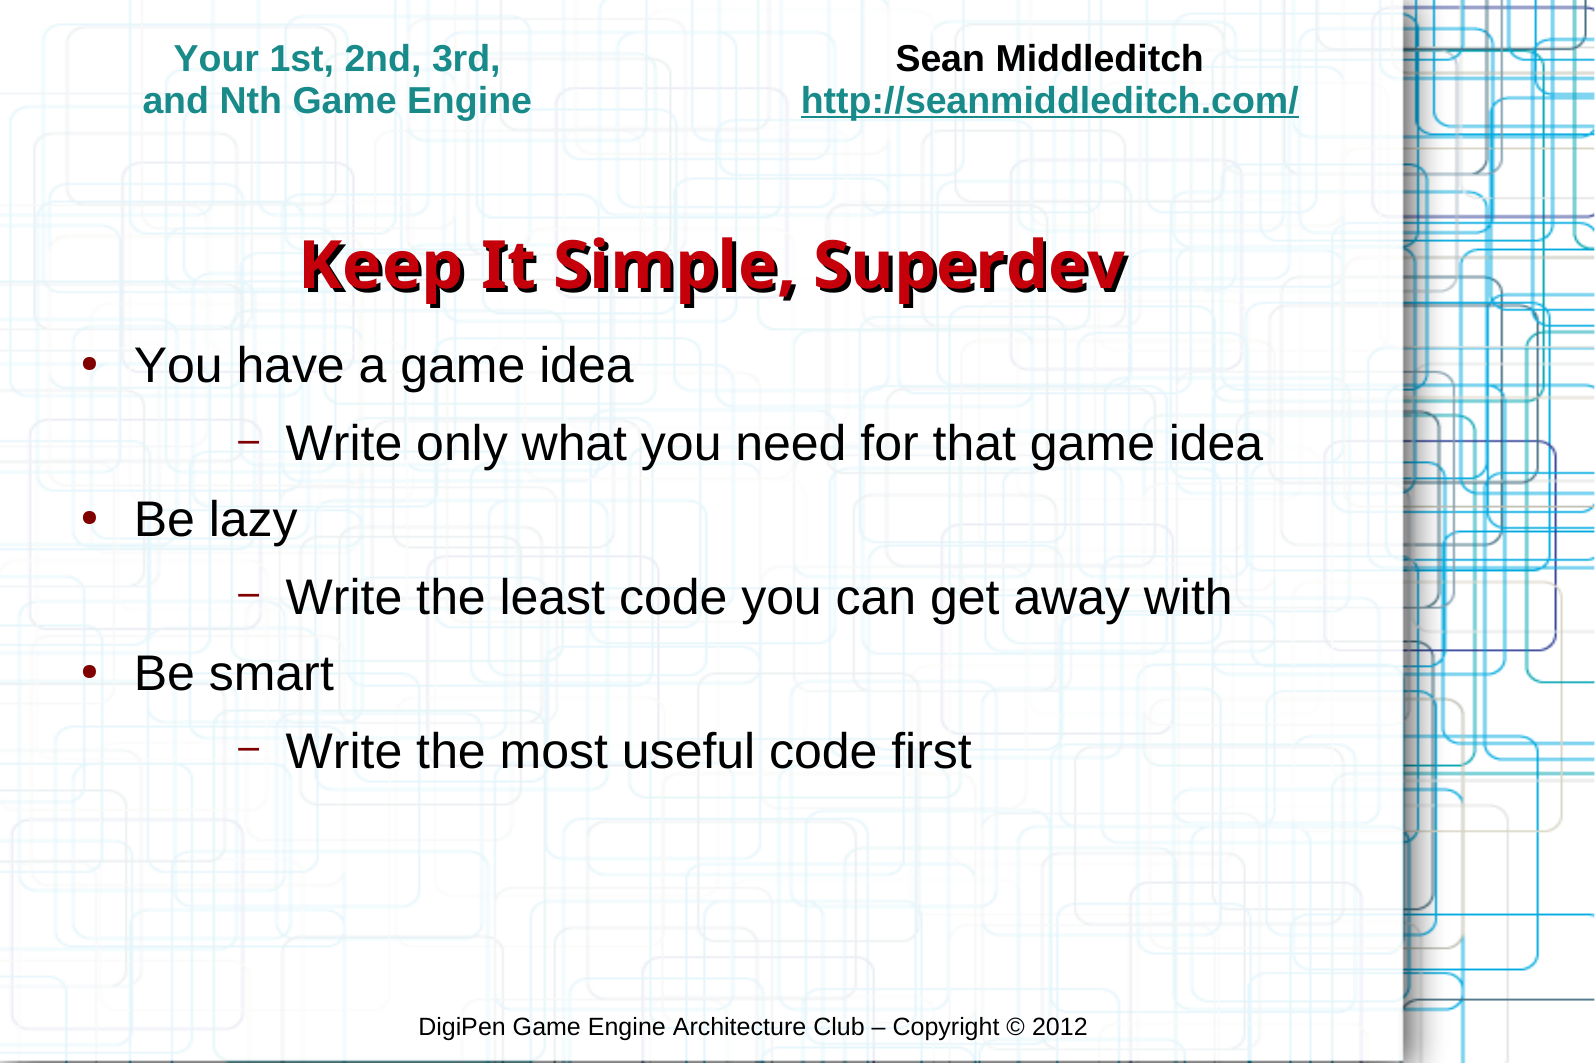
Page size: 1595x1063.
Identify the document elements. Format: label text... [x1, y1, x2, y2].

list DigiPen Game Engine Architecture Club – Copyright © 2012 [75, 1012, 1363, 1051]
list Your 1st, 2nd, 3rd, and Nth Game Engine [75, 37, 601, 151]
picture [0, 0, 1595, 1063]
list You have a game idea Write only what you need for that game idea Be lazy Write the least code you can get away with Be smart Write the most useful code first [63, 337, 1351, 1051]
list Sean Middleditch http://seanmiddleditch.com/ [787, 37, 1313, 151]
title Keep It Simple, Superdev [75, 225, 1351, 301]
